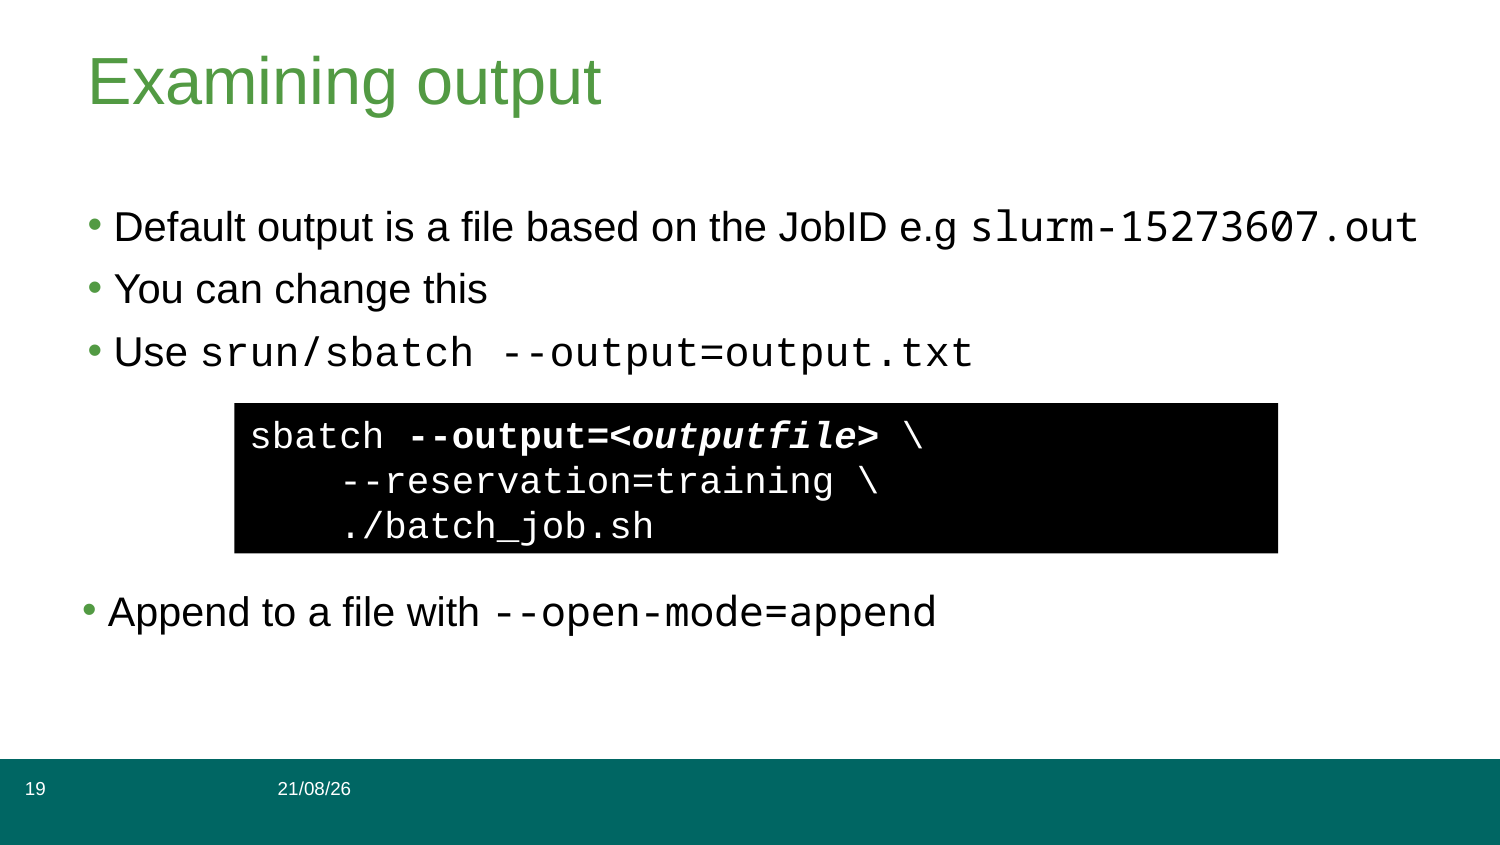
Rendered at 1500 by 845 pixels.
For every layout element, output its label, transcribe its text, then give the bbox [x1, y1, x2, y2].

text_box 19/03/19 [277, 776, 553, 799]
list Default output is a file based on the JobID e.g slurm-15273607.out You can change this Use srun/sbatch --output=output.txt [87, 199, 1461, 477]
title Examining output [87, 37, 1426, 132]
list Append to a file with --open-mode=append [82, 585, 1456, 736]
text_box sbatch --output=<outputfile> \ --reservation=training \ ./batch_job.sh [234, 403, 1279, 554]
text_box <number> [24, 776, 76, 799]
